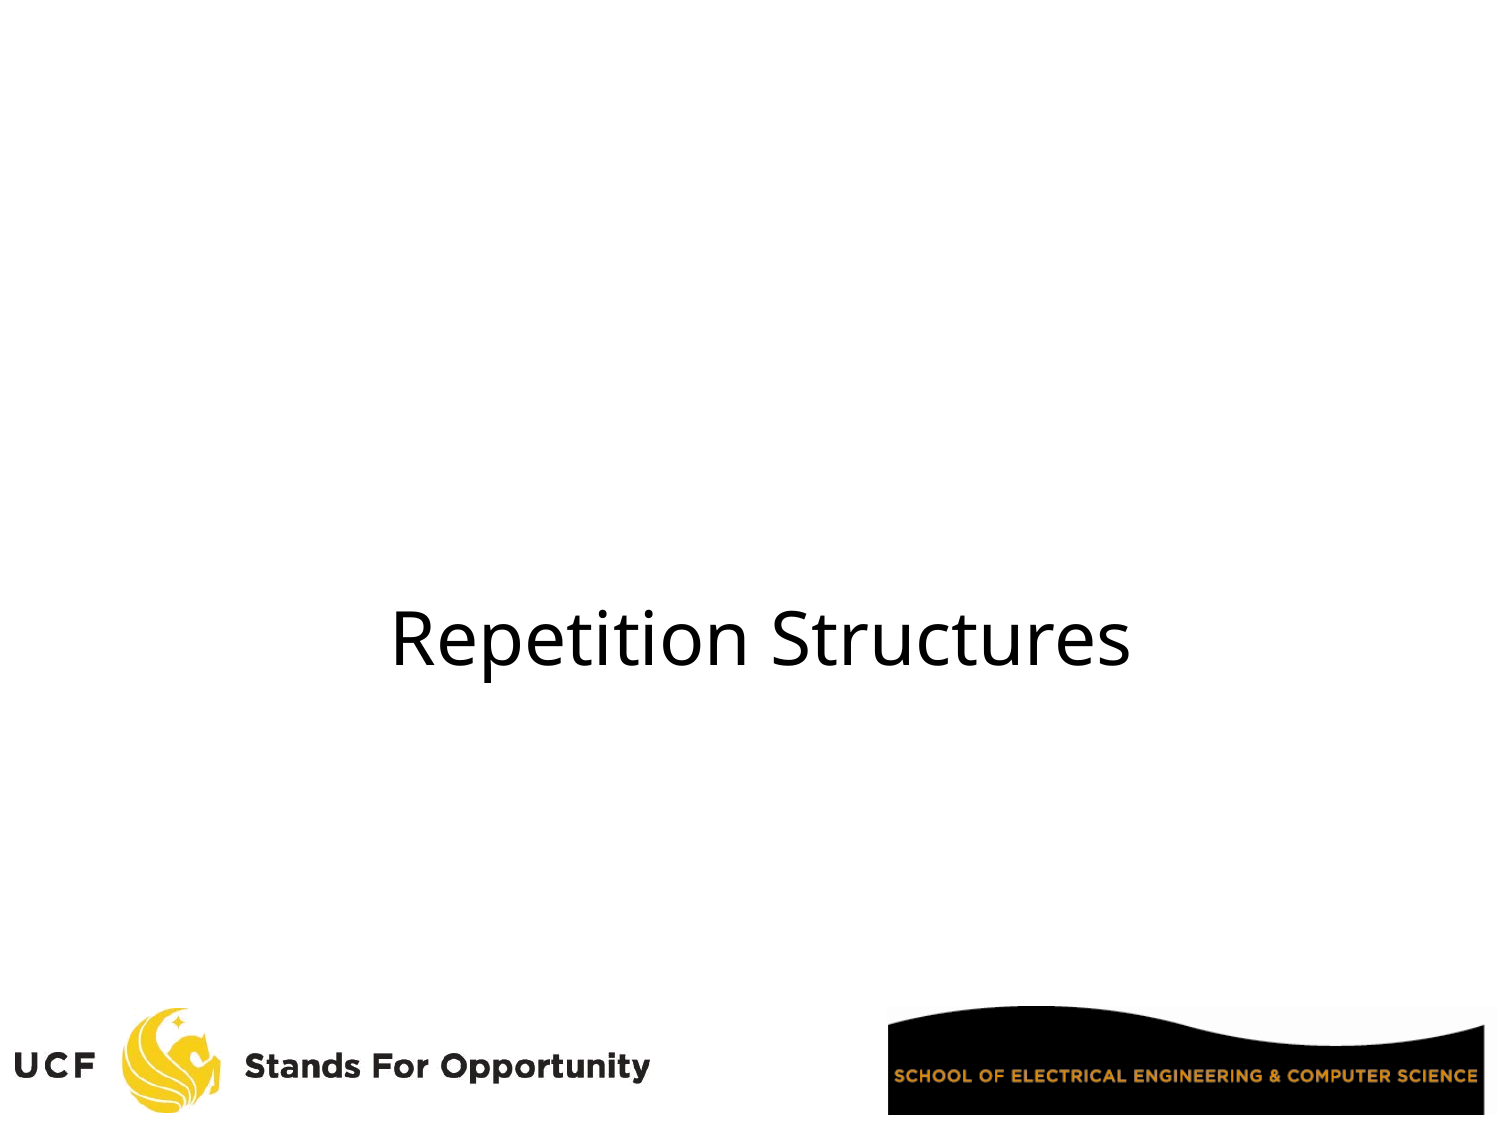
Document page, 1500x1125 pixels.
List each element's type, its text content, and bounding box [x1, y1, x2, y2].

picture [887, 1006, 1497, 1115]
text_box Repetition Structures [87, 537, 1435, 734]
picture [15, 1008, 650, 1113]
